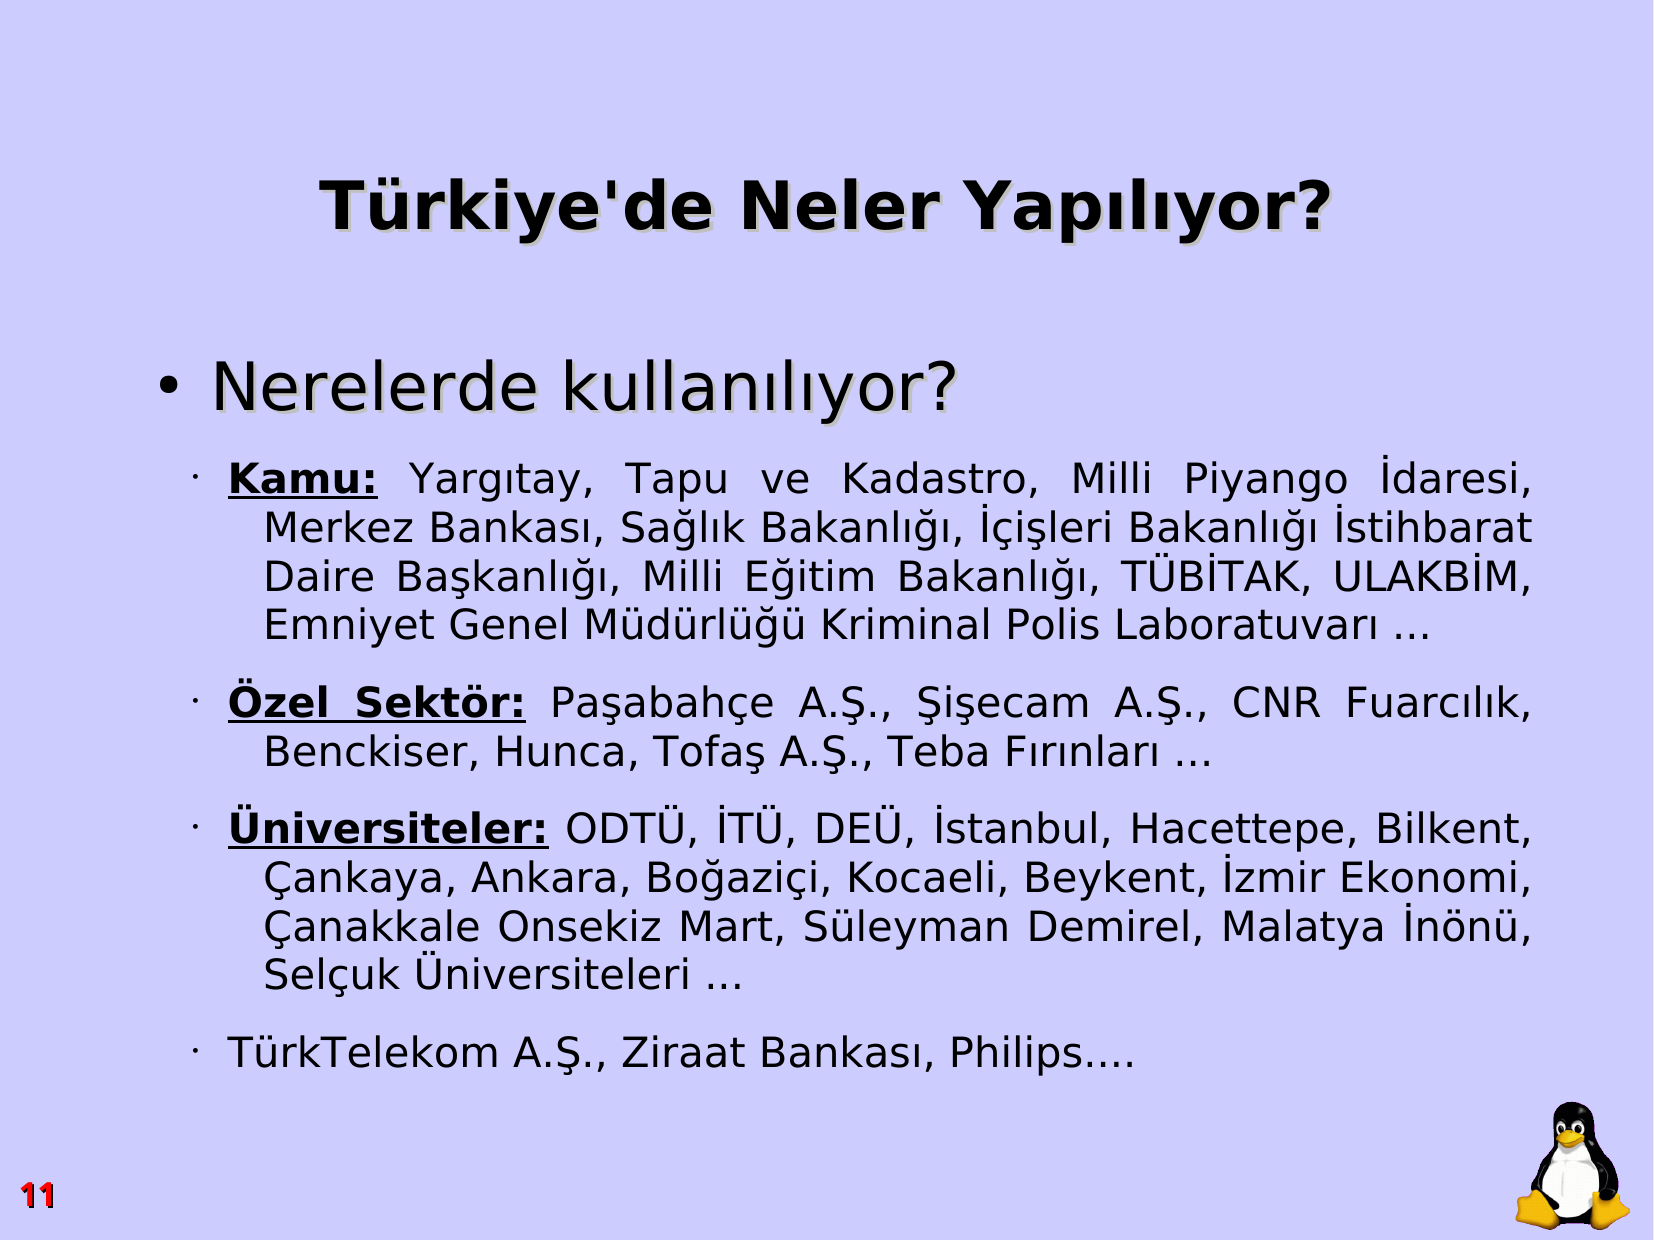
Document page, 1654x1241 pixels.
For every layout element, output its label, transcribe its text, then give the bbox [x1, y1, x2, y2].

list Nerelerde kullanılıyor? Kamu: Yargıtay, Tapu ve Kadastro, Milli Piyango İdaresi, Merkez Bankası, Sağlık Bakanlığı, İçişleri Bakanlığı İstihbarat Daire Başkanlığı, Milli Eğitim Bakanlığı, TÜBİTAK, ULAKBİM, Emniyet Genel Müdürlüğü Kriminal Polis Laboratuvarı ... Özel Sektör: Paşabahçe A.Ş., Şişecam A.Ş., CNR Fuarcılık, Benckiser, Hunca, Tofaş A.Ş., Teba Fırınları ... Üniversiteler: ODTÜ, İTÜ, DEÜ, İstanbul, Hacettepe, Bilkent, Çankaya, Ankara, Boğaziçi, Kocaeli, Beykent, İzmir Ekonomi, Çanakkale Onsekiz Mart, Süleyman Demirel, Malatya İnönü, Selçuk Üniversiteleri ... TürkTelekom A.Ş., Ziraat Bankası, Philips.... [121, 348, 1534, 1130]
title Türkiye'de Neler Yapılıyor? [121, 102, 1534, 310]
picture [1504, 1086, 1654, 1241]
